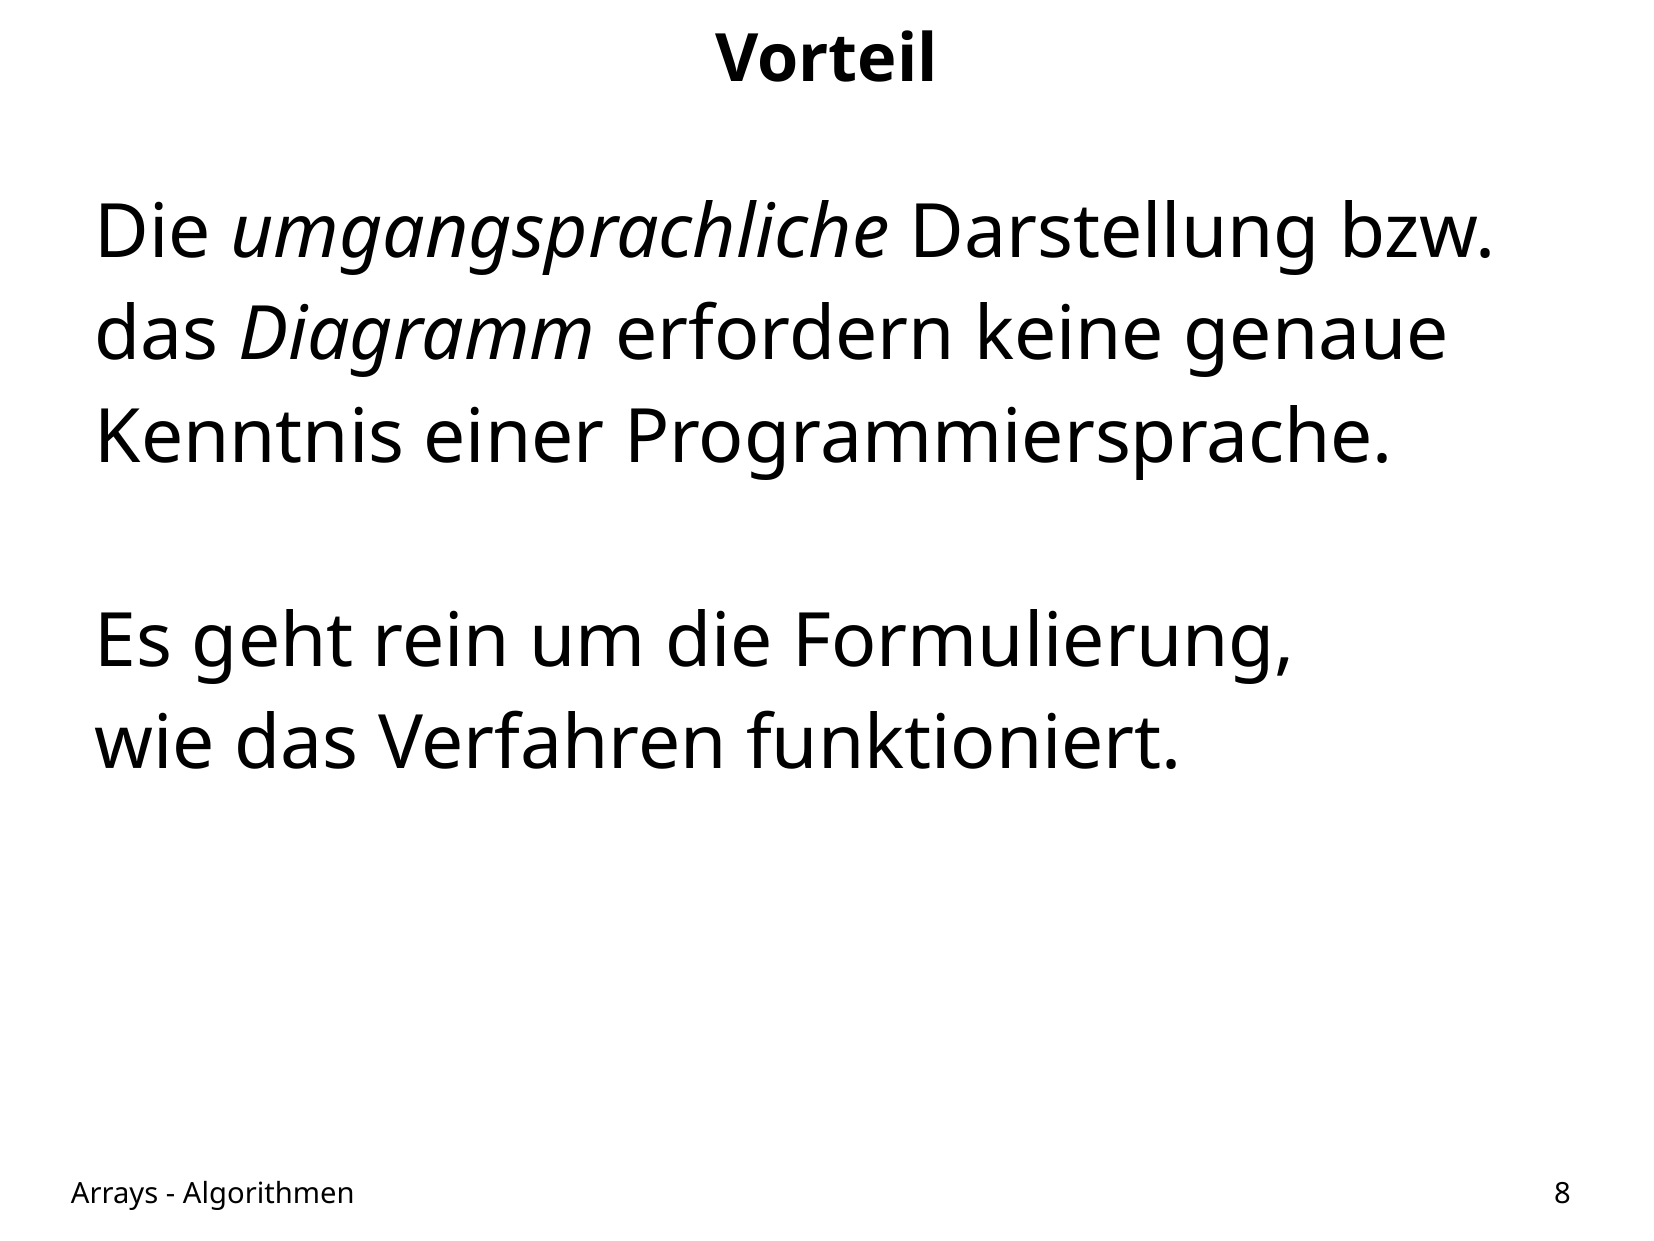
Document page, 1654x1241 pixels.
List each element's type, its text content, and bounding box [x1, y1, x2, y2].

list Die umgangsprachliche Darstellung bzw. das Diagramm erfordern keine genaue Kenntnis einer Programmiersprache. Es geht rein um die Formulierung, wie das Verfahren funktioniert. [94, 177, 1607, 1146]
title Vorteil [0, 5, 1654, 107]
